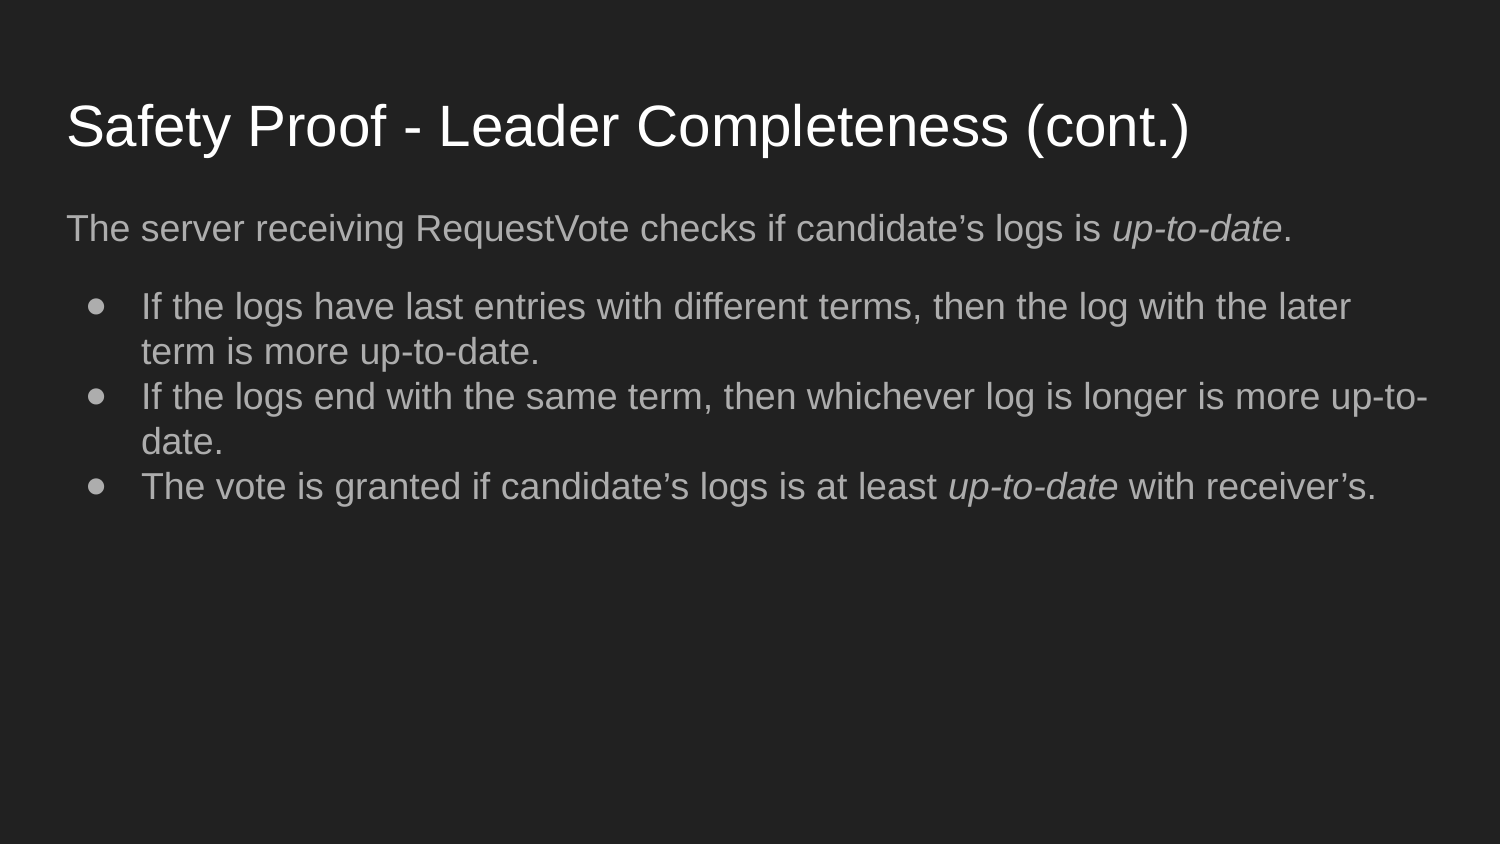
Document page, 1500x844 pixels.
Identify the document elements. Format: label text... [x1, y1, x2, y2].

title Safety Proof - Leader Completeness (cont.) [51, 72, 1449, 167]
list The server receiving RequestVote checks if candidate’s logs is up-to-date. If the logs have last entries with different terms, then the log with the later term is more up-to-date. If the logs end with the same term, then whichever log is longer is more up-to-date. The vote is granted if candidate’s logs is at least up-to-date with receiver’s. [51, 189, 1449, 750]
